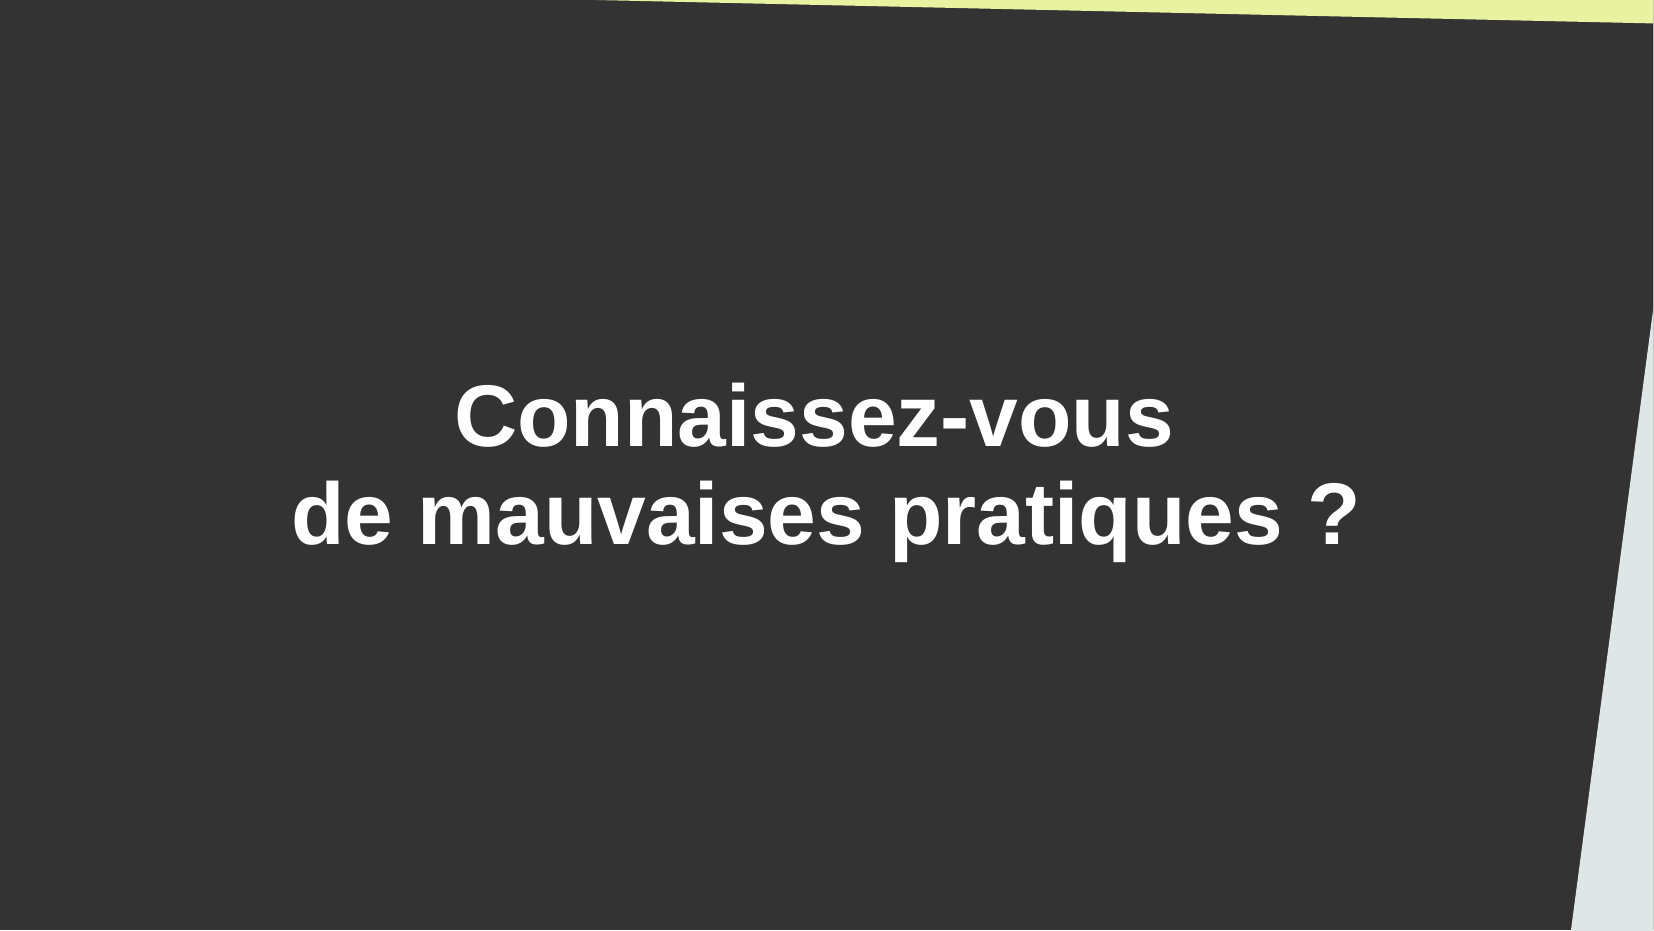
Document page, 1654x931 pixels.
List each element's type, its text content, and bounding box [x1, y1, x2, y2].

title Connaissez-vous de mauvaises pratiques ? [31, 367, 1622, 563]
text_box [595, 0, 1654, 24]
text_box [1570, 303, 1654, 931]
